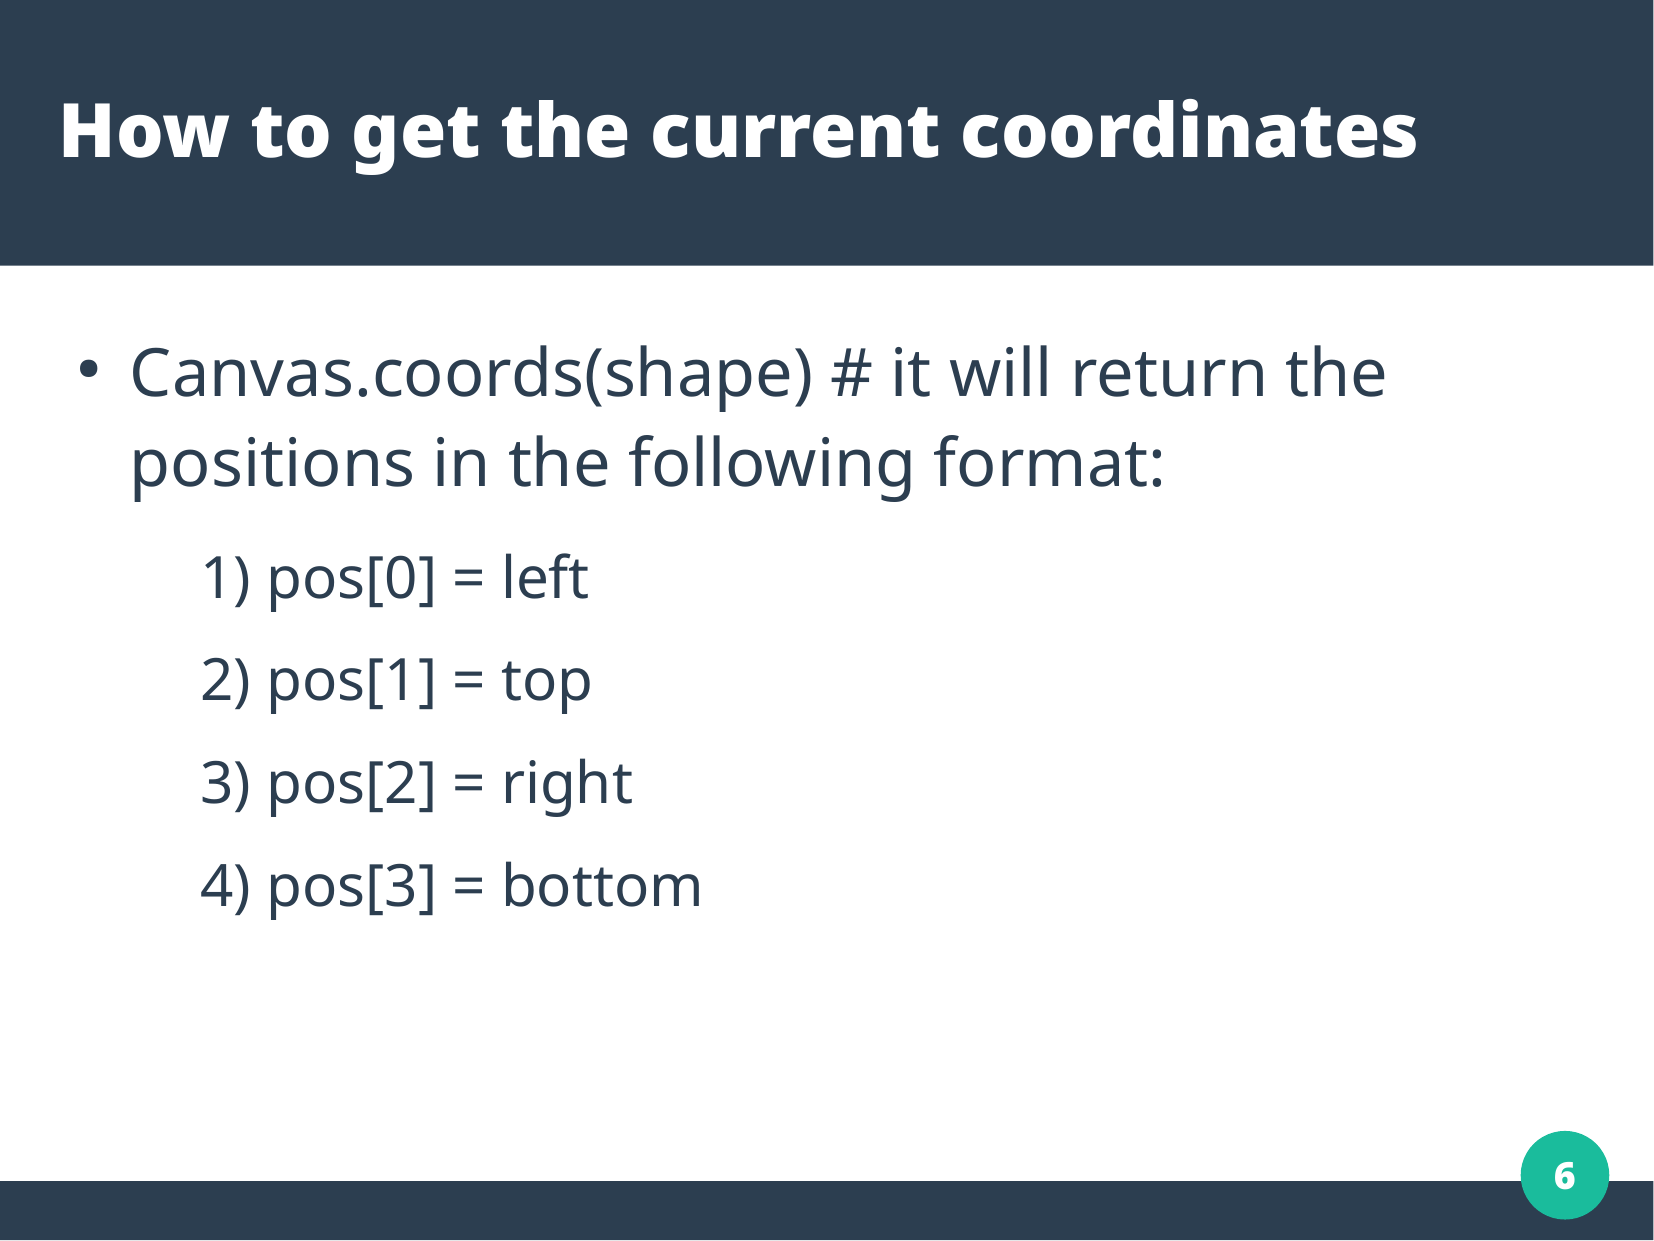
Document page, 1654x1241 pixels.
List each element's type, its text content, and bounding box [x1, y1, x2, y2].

title How to get the current coordinates [59, 49, 1595, 207]
list Canvas.coords(shape) # it will return the positions in the following format: 1) pos[0] = left 2) pos[1] = top 3) pos[2] = right 4) pos[3] = bottom [59, 324, 1595, 1152]
